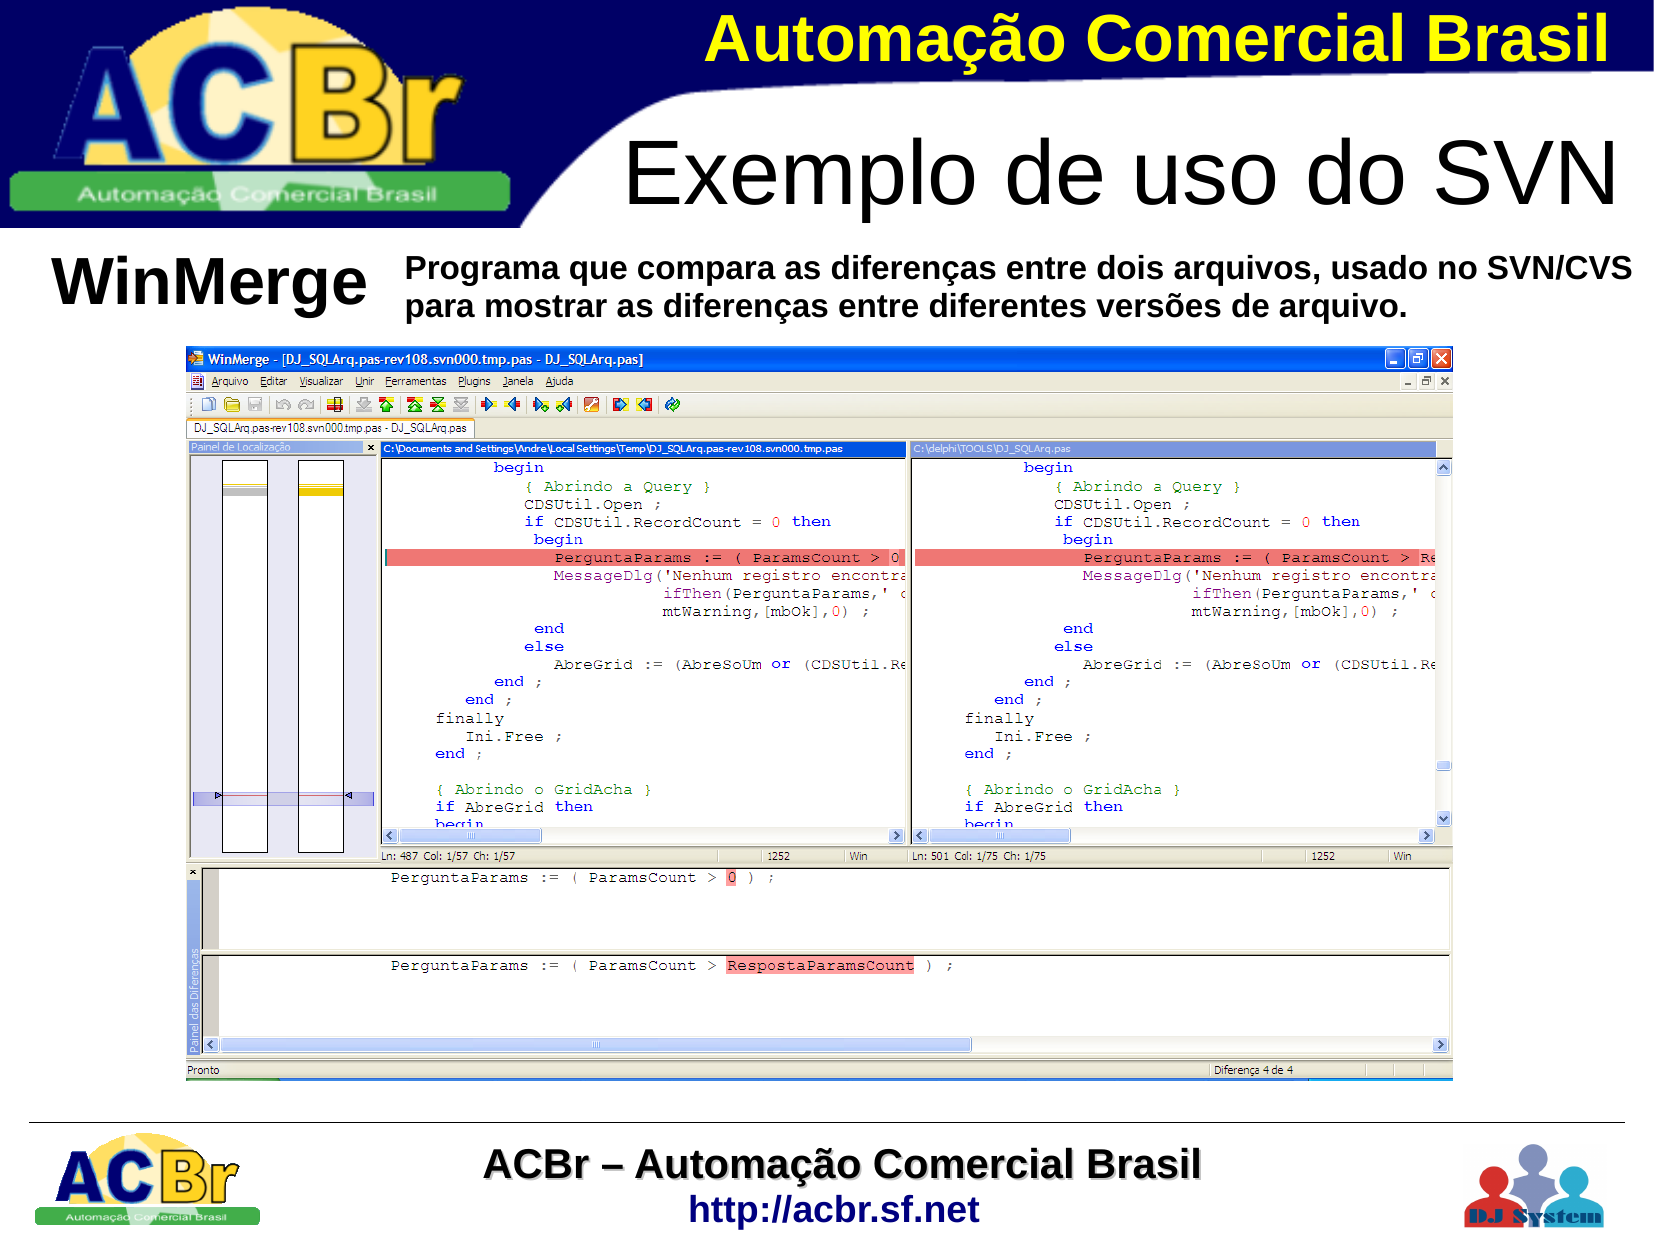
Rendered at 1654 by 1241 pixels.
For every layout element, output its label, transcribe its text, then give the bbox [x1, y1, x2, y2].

title Exemplo de uso do SVN [620, 121, 1625, 224]
picture [0, 0, 1654, 228]
picture [33, 1131, 261, 1228]
text_box Programa que compara as diferenças entre dois arquivos, usado no SVN/CVS para mostrar as diferenças entre diferentes versões de arquivo. [389, 242, 1654, 335]
text_box WinMerge [36, 236, 384, 326]
picture [186, 346, 1453, 1081]
picture [1463, 1144, 1607, 1229]
